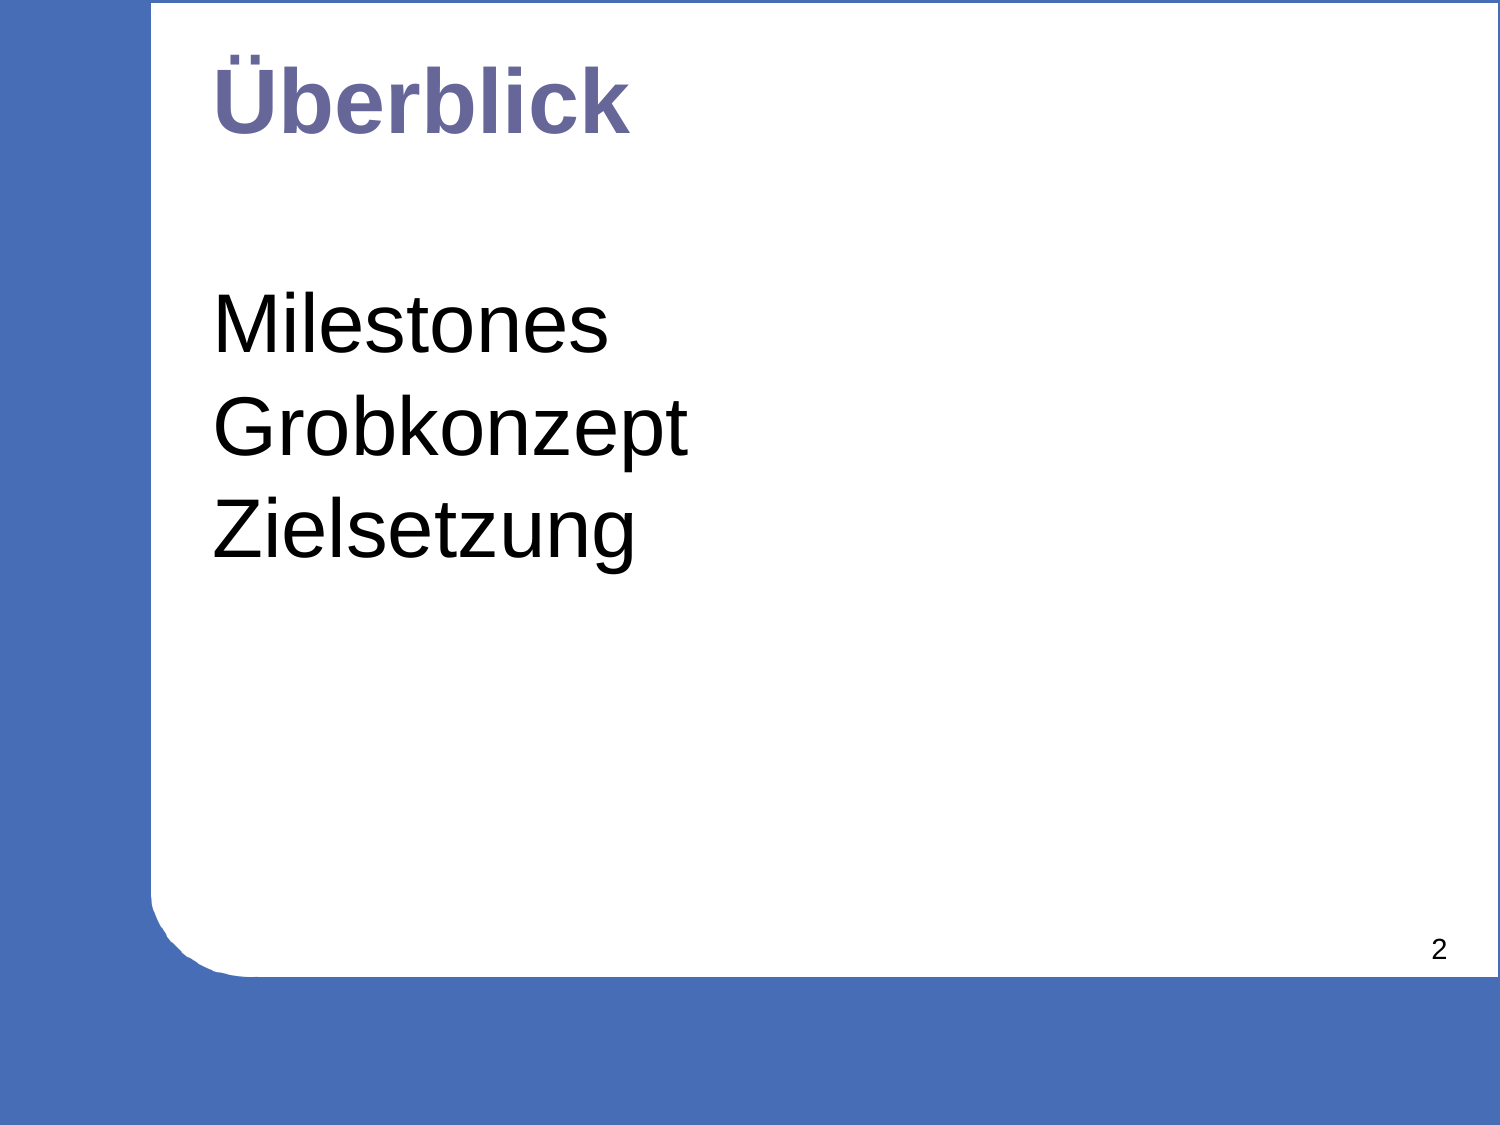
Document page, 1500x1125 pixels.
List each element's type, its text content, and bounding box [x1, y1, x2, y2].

picture [0, 0, 1500, 1125]
title Überblick [212, 32, 1447, 171]
list Milestones Grobkonzept Zielsetzung [212, 174, 1448, 926]
